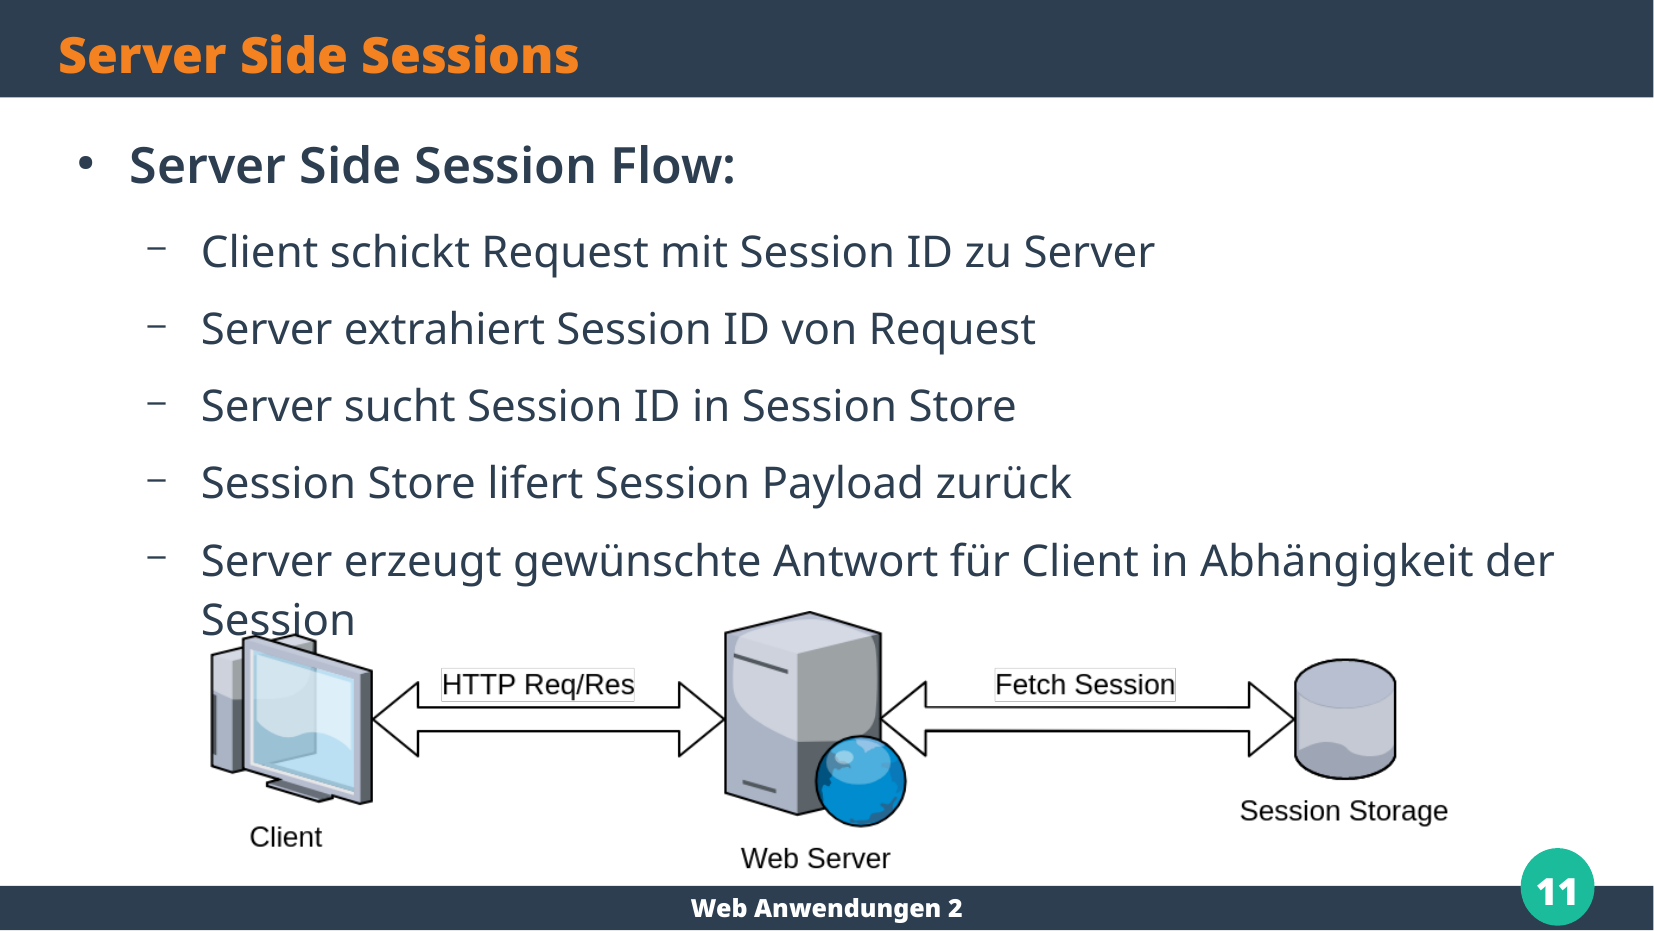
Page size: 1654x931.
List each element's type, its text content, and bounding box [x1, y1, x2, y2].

picture [202, 611, 1451, 873]
list Server Side Session Flow: Client schickt Request mit Session ID zu Server Server extrahiert Session ID von Request Server sucht Session ID in Session Store Session Store lifert Session Payload zurück Server erzeugt gewünschte Antwort für Client in Abhängigkeit der Session [59, 129, 1595, 864]
title Server Side Sessions [59, 8, 1595, 89]
